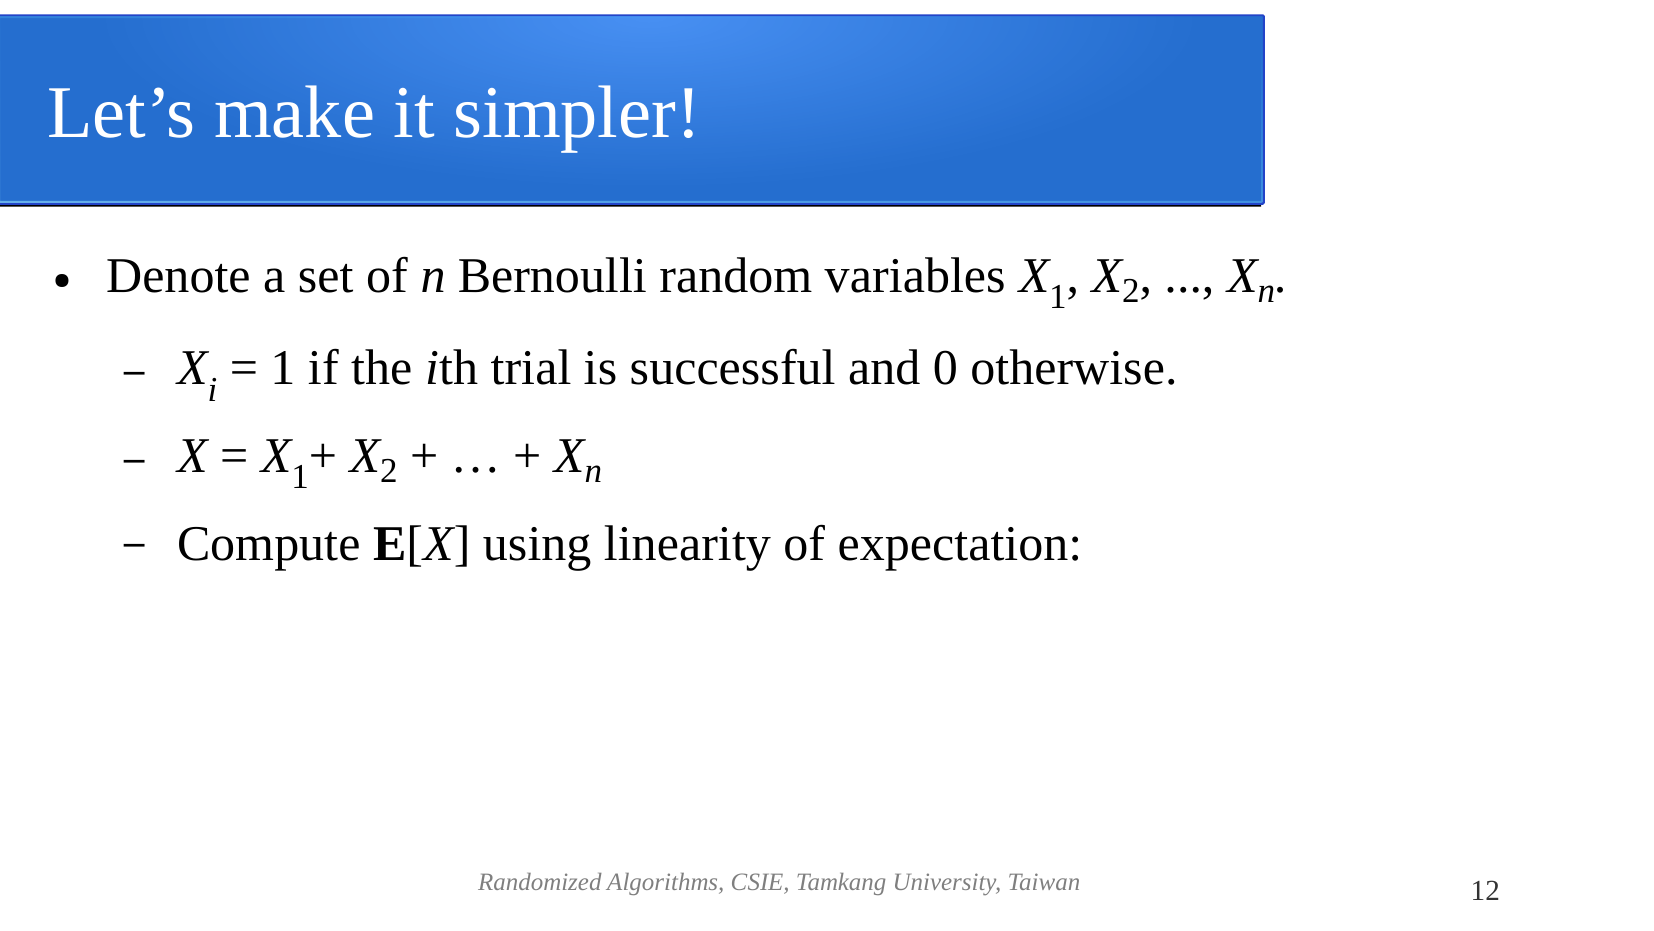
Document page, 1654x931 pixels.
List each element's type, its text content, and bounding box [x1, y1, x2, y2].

list Denote a set of n Bernoulli random variables X1, X2, ..., Xn. Xi = 1 if the ith trial is successful and 0 otherwise. X = X1+ X2 + … + Xn Compute E[X] using linearity of expectation: [35, 248, 1524, 788]
title Let’s make it simpler! [47, 35, 1199, 189]
